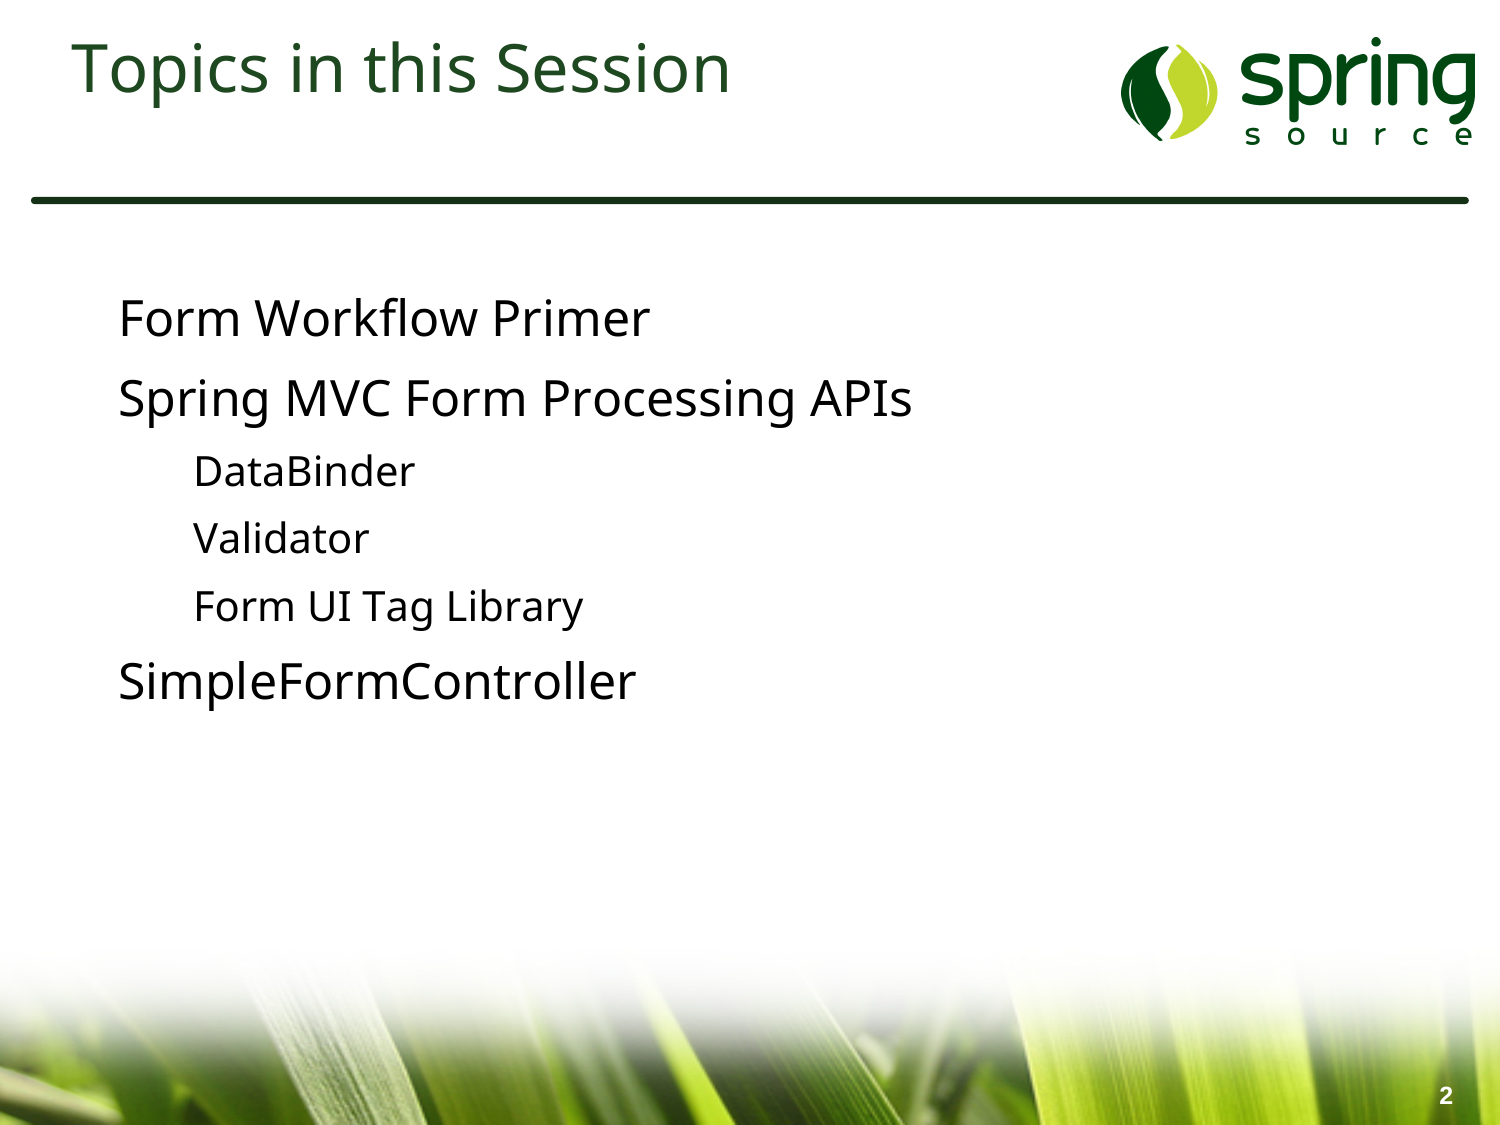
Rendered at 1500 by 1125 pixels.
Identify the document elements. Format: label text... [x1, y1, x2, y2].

title Topics in this Session [56, 13, 1089, 176]
picture [0, 944, 1500, 1125]
list Form Workflow Primer Spring MVC Form Processing APIs DataBinder Validator Form UI Tag Library SimpleFormController [103, 275, 1394, 938]
picture [1121, 37, 1475, 145]
